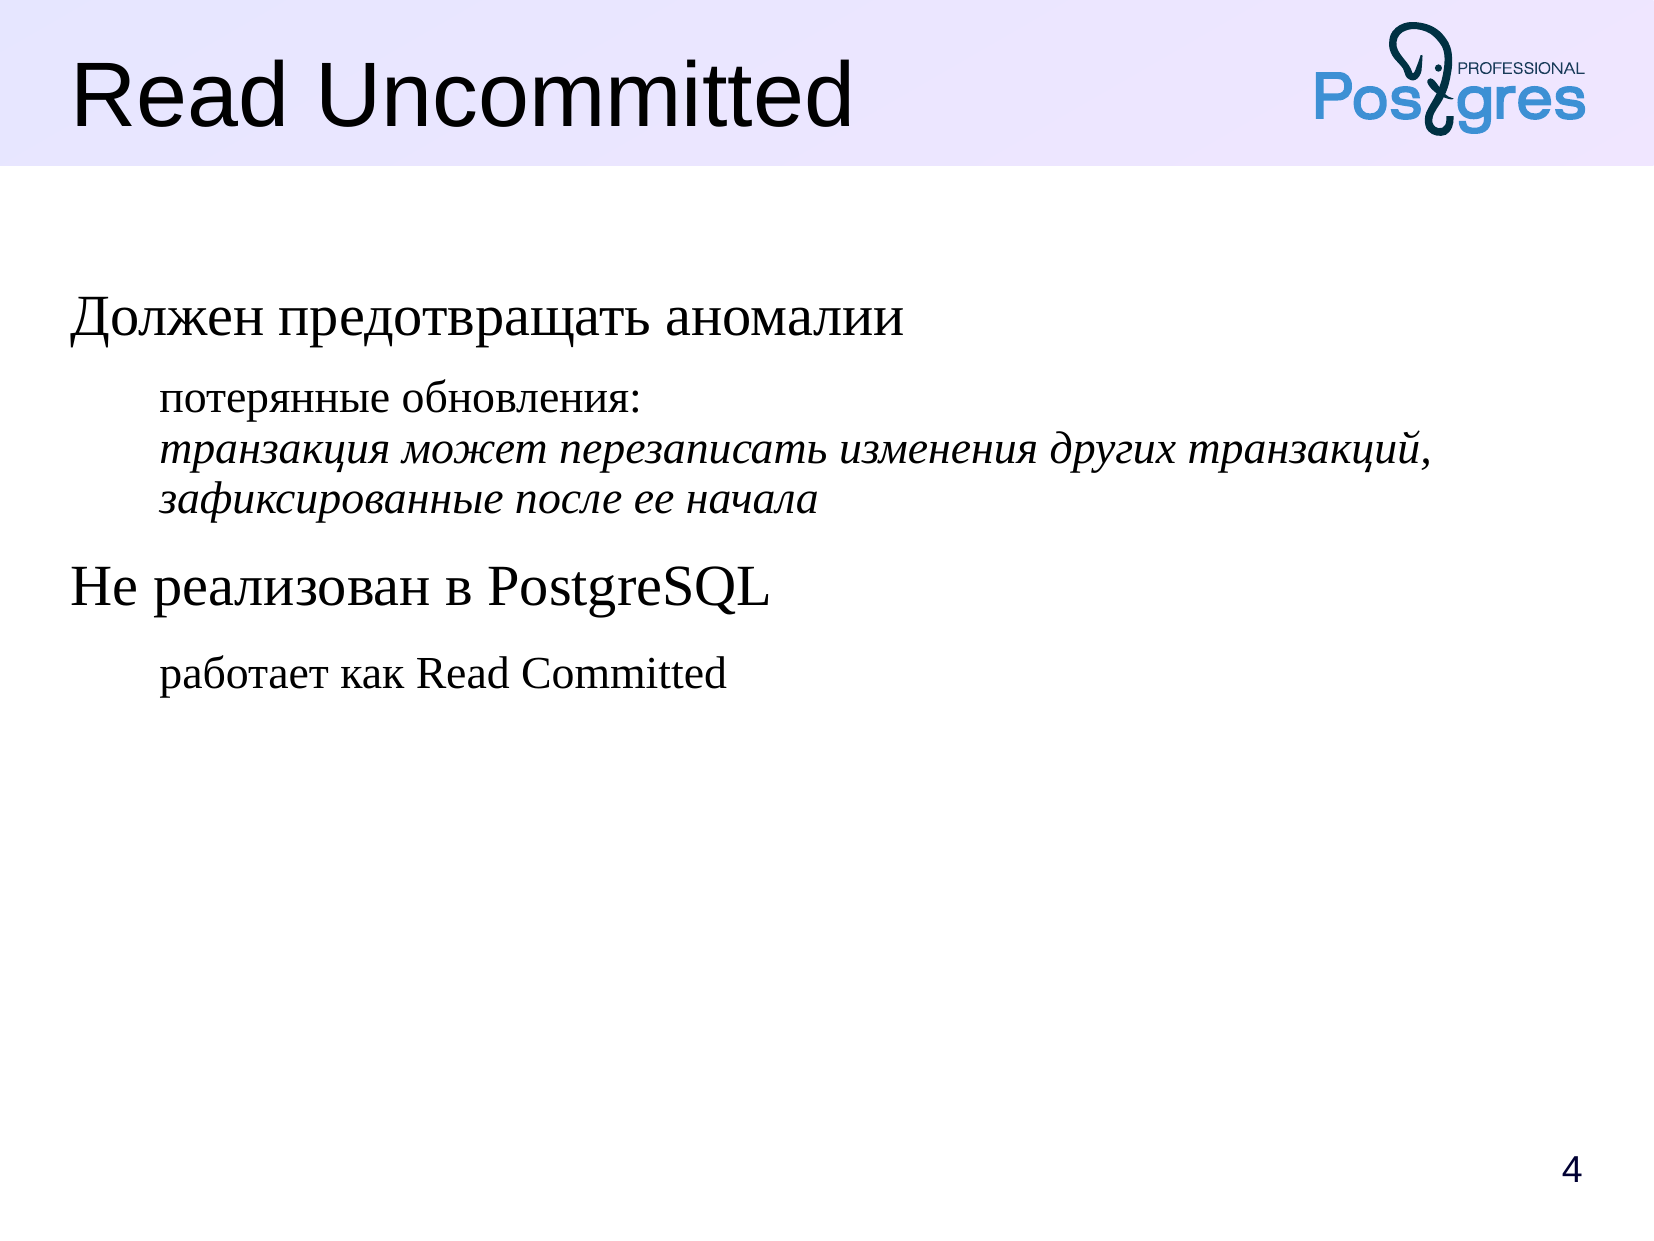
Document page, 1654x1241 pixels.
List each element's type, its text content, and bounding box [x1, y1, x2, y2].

list Должен предотвращать аномалии потерянные обновления: транзакция может перезаписать изменения других транзакций, зафиксированные после ее начала Не реализован в PostgreSQL работает как Read Committed [70, 283, 1583, 1141]
title Read Uncommitted [70, 43, 1241, 147]
